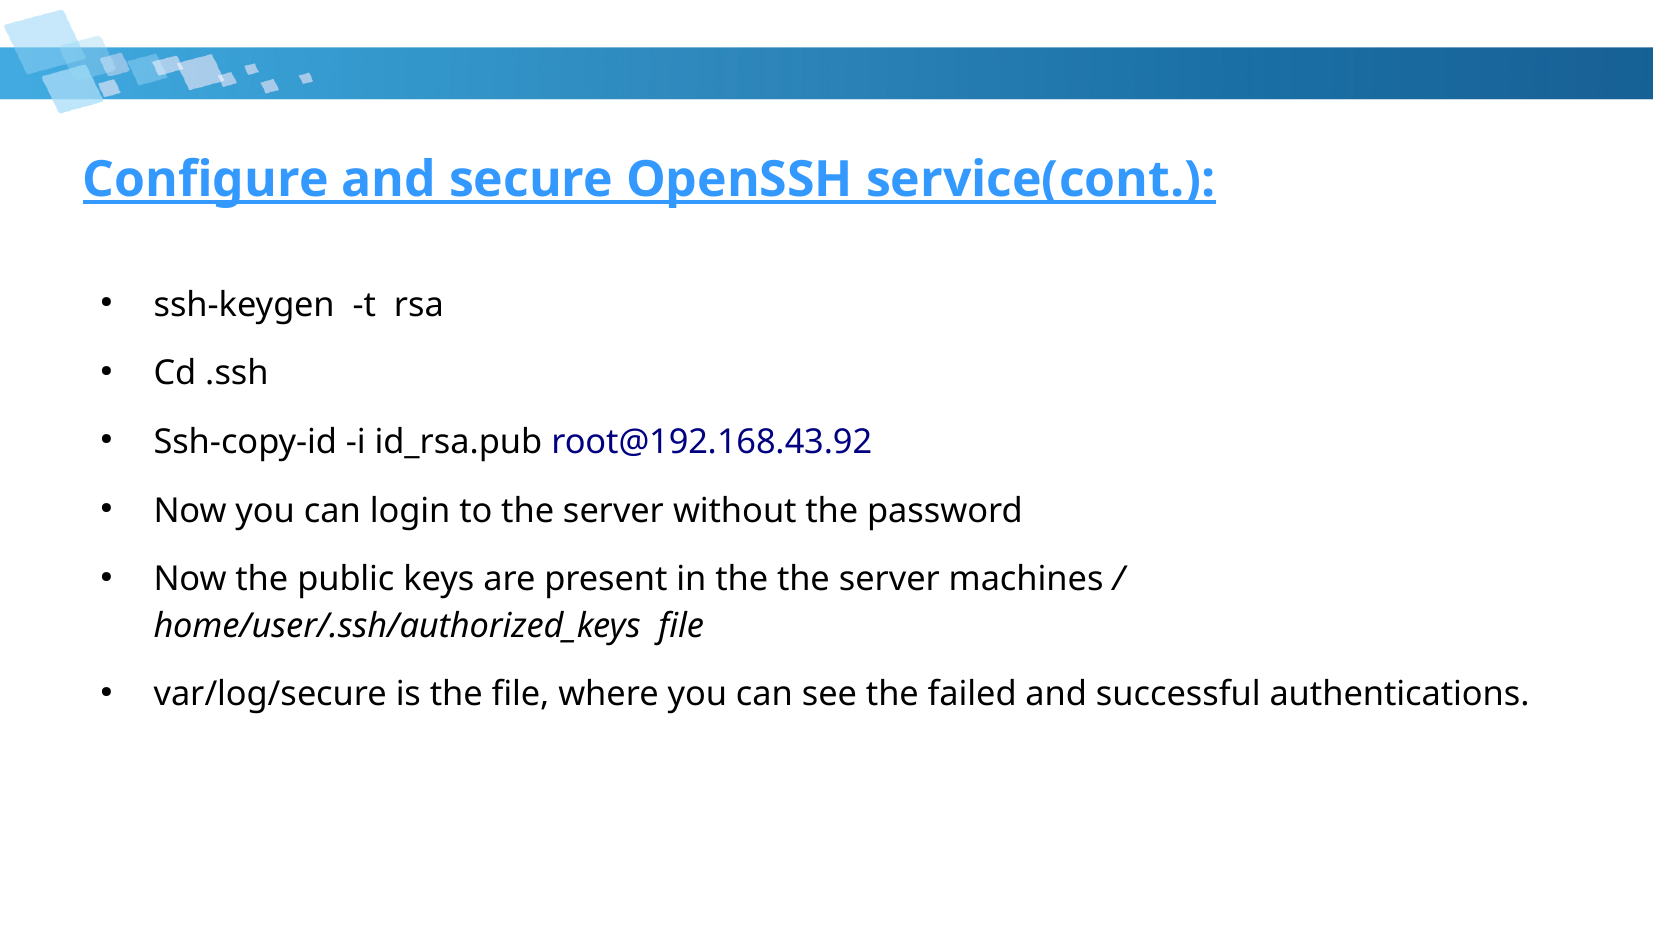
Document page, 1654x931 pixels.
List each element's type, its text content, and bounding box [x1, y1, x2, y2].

list ssh-keygen -t rsa Cd .ssh Ssh-copy-id -i id_rsa.pub root@192.168.43.92 Now you can login to the server without the password Now the public keys are present in the the server machines / home/user/.ssh/authorized_keys file var/log/secure is the file, where you can see the failed and successful authentications. [82, 279, 1571, 820]
title Configure and secure OpenSSH service(cont.): [82, 99, 1571, 255]
picture [0, 0, 1653, 929]
